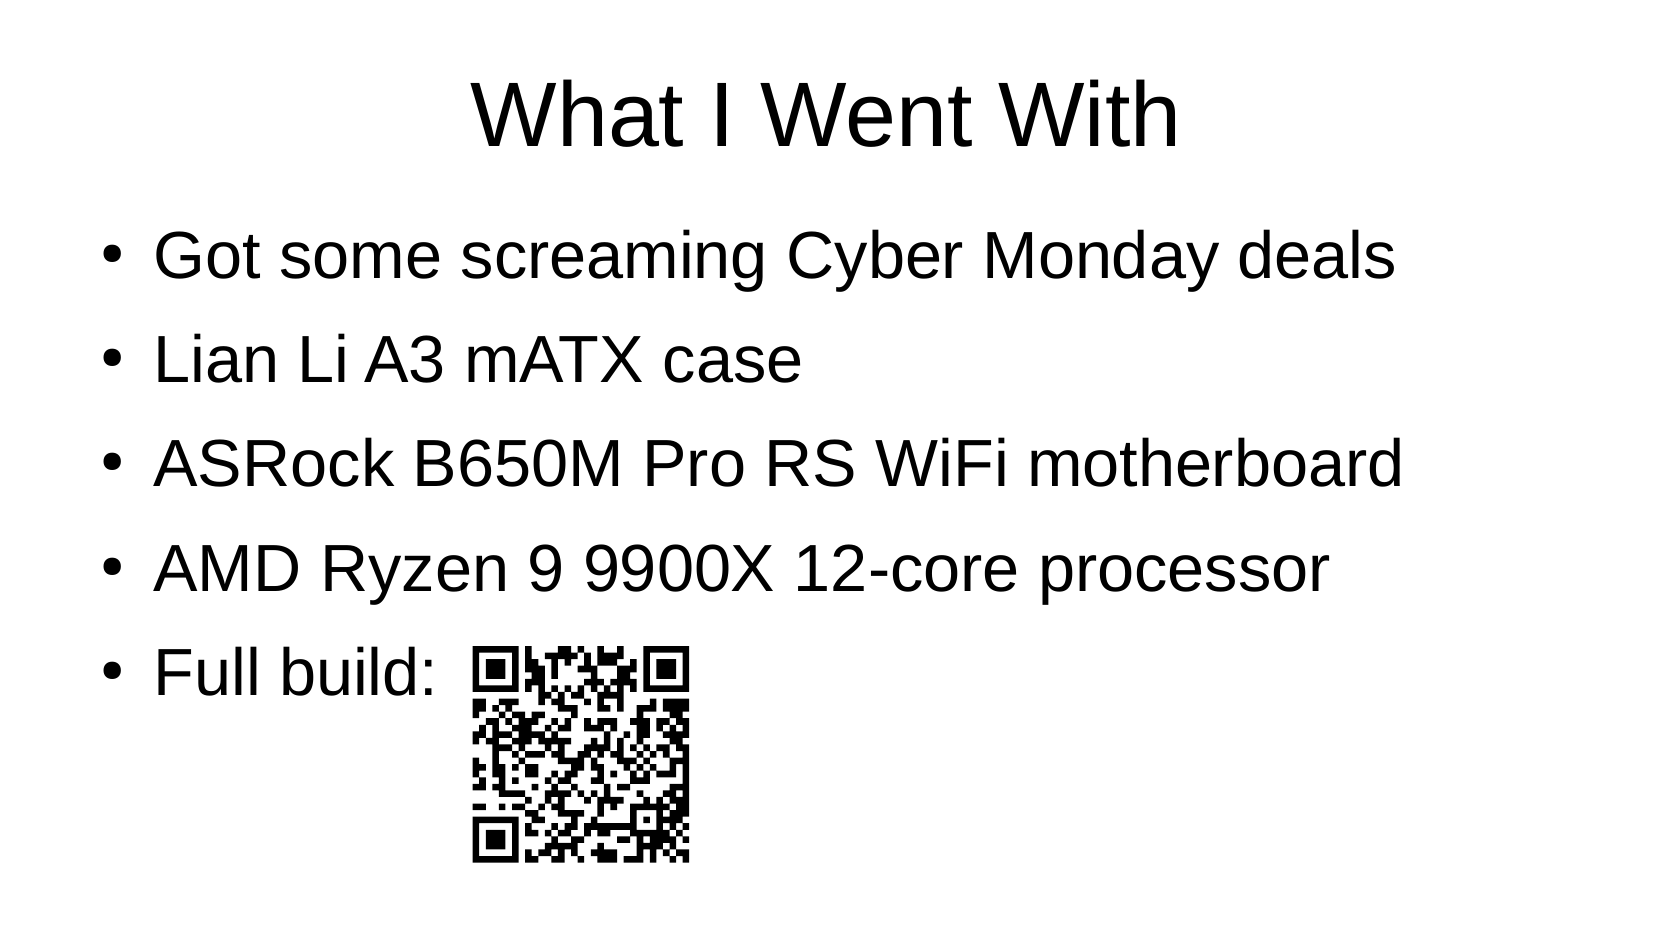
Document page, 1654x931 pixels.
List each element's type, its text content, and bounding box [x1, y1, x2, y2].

list Got some screaming Cyber Monday deals Lian Li A3 mATX case ASRock B650M Pro RS WiFi motherboard AMD Ryzen 9 9900X 12-core processor Full build: [82, 217, 1571, 758]
title What I Went With [82, 37, 1571, 193]
picture [462, 636, 700, 873]
